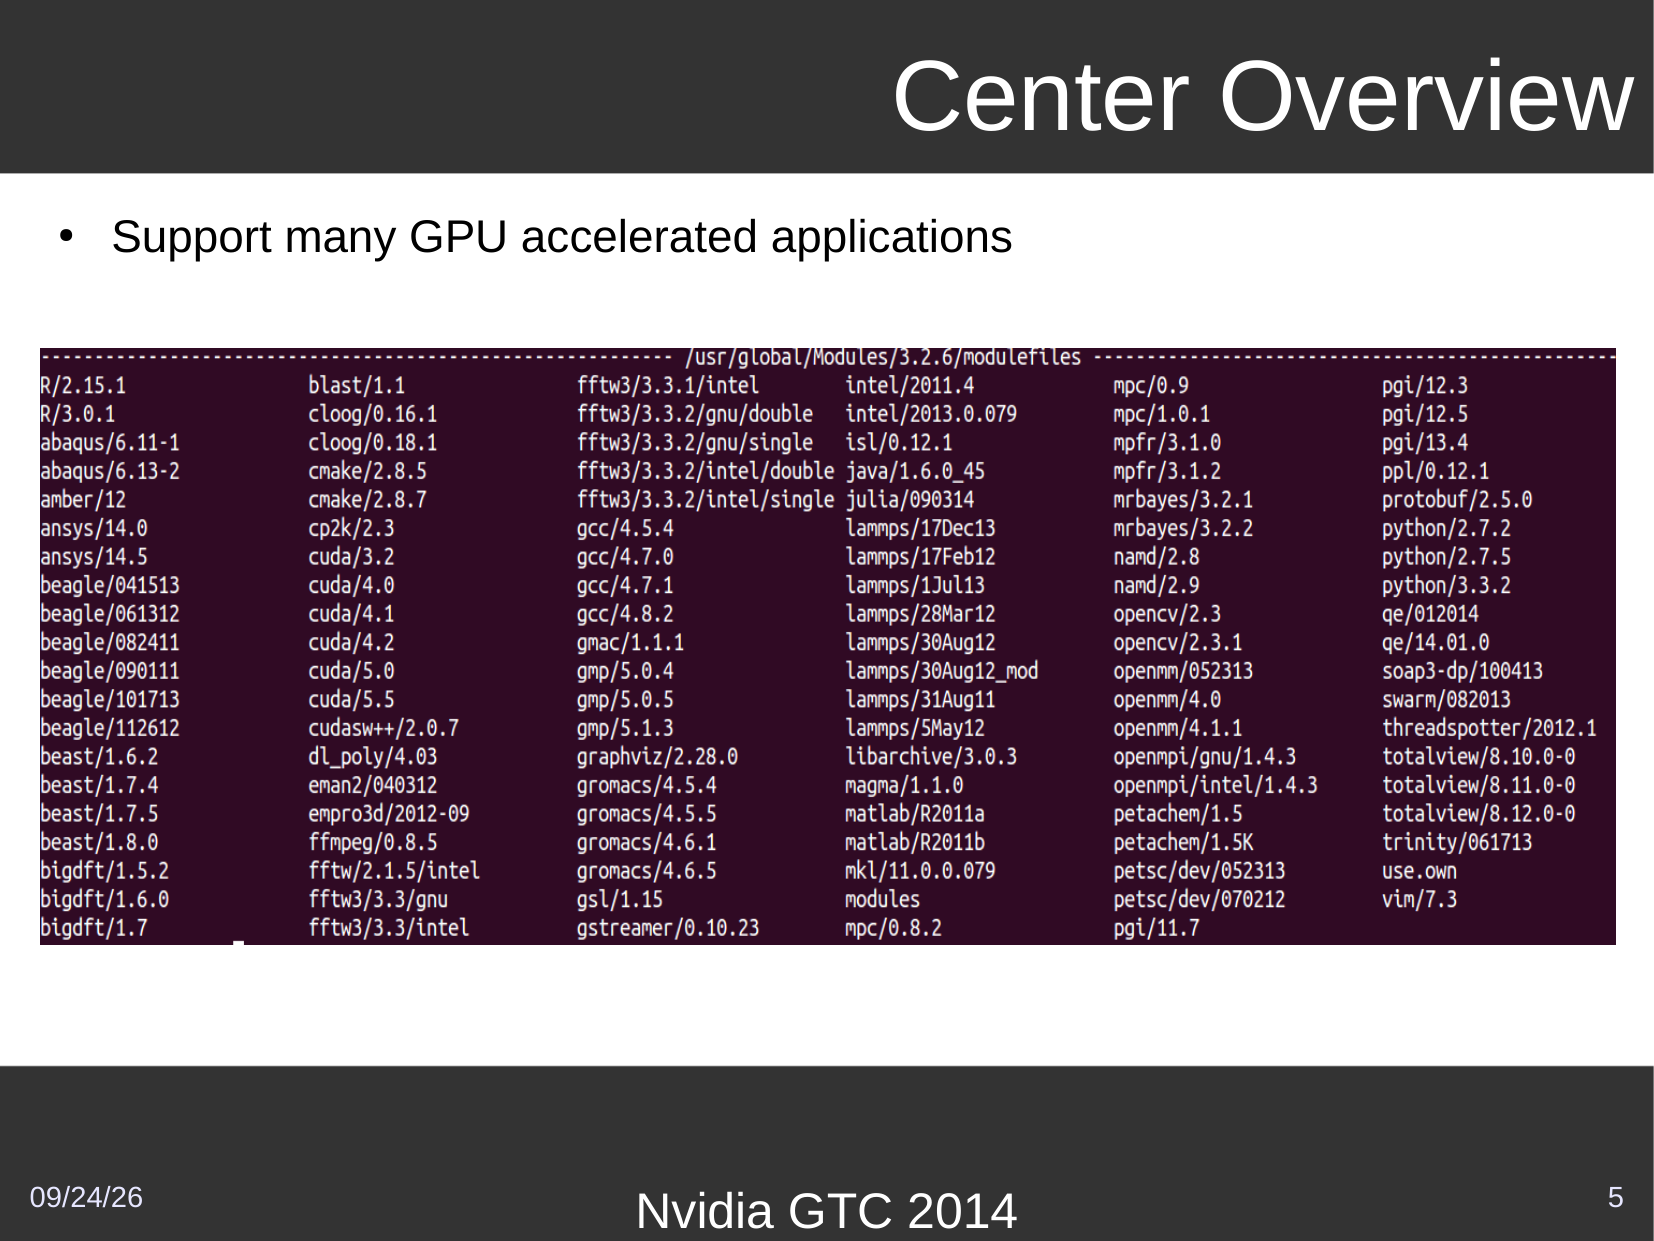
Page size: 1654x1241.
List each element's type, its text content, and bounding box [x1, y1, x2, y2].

picture [0, 0, 1654, 1241]
title Center Overview [40, 11, 1636, 181]
list Support many GPU accelerated applications [40, 210, 1636, 931]
text_box Nvidia GTC 2014 [29, 1182, 1625, 1239]
